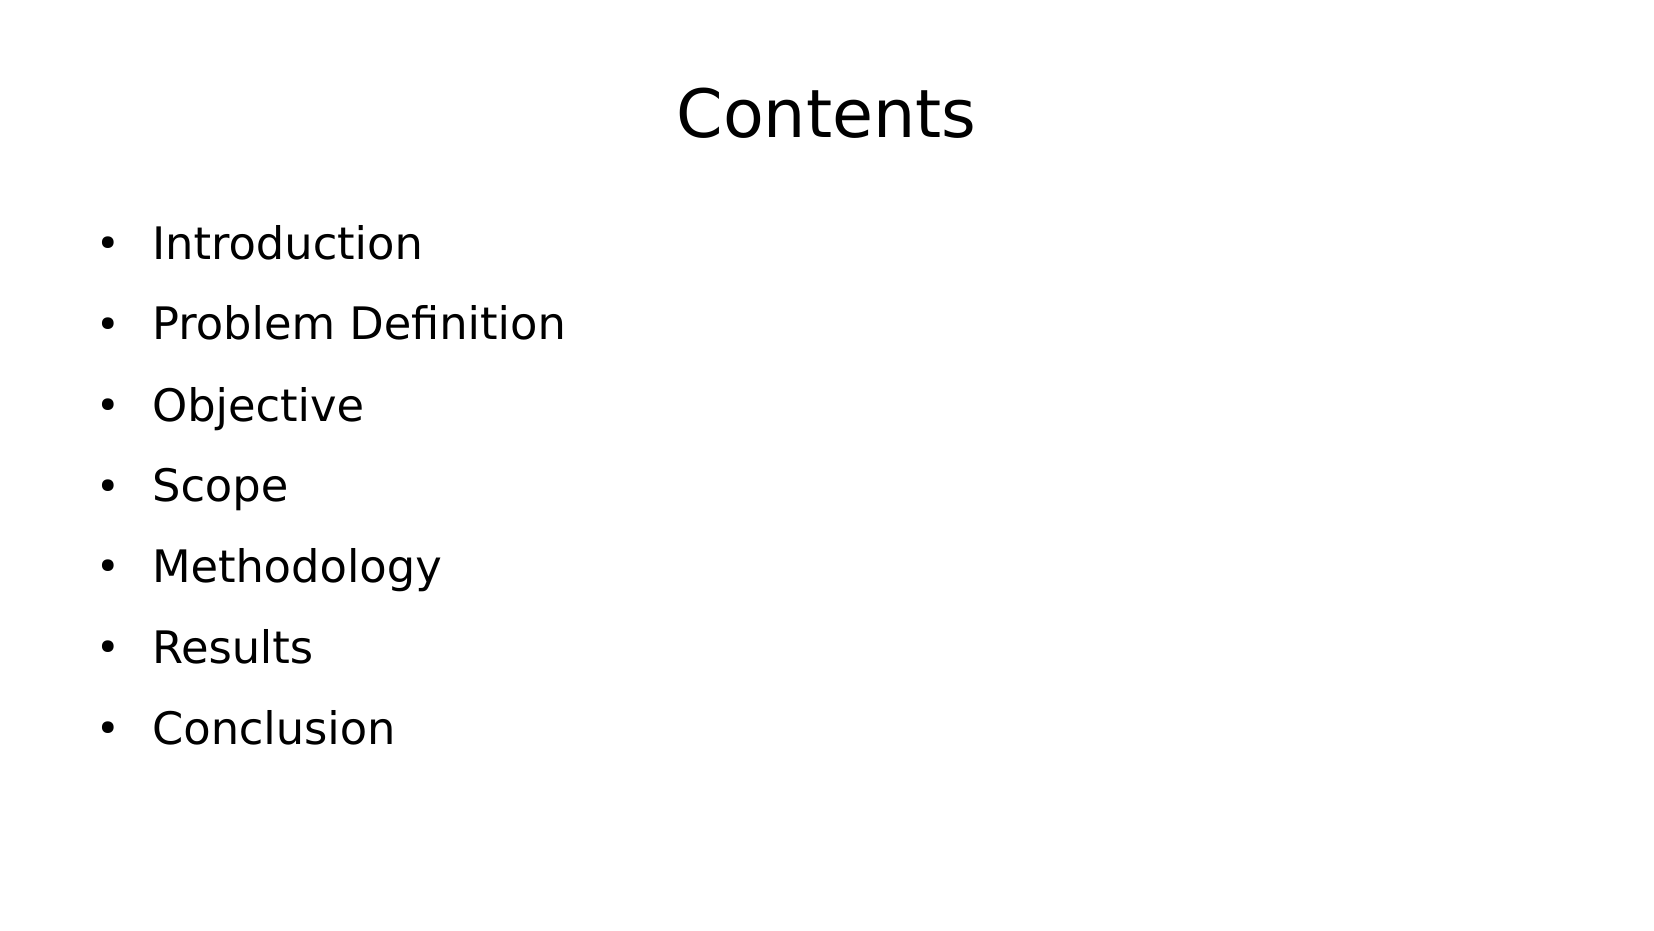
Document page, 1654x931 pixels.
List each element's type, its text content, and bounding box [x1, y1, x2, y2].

list Introduction Problem Definition Objective Scope Methodology Results Conclusion [82, 217, 1571, 758]
title Contents [82, 37, 1571, 193]
